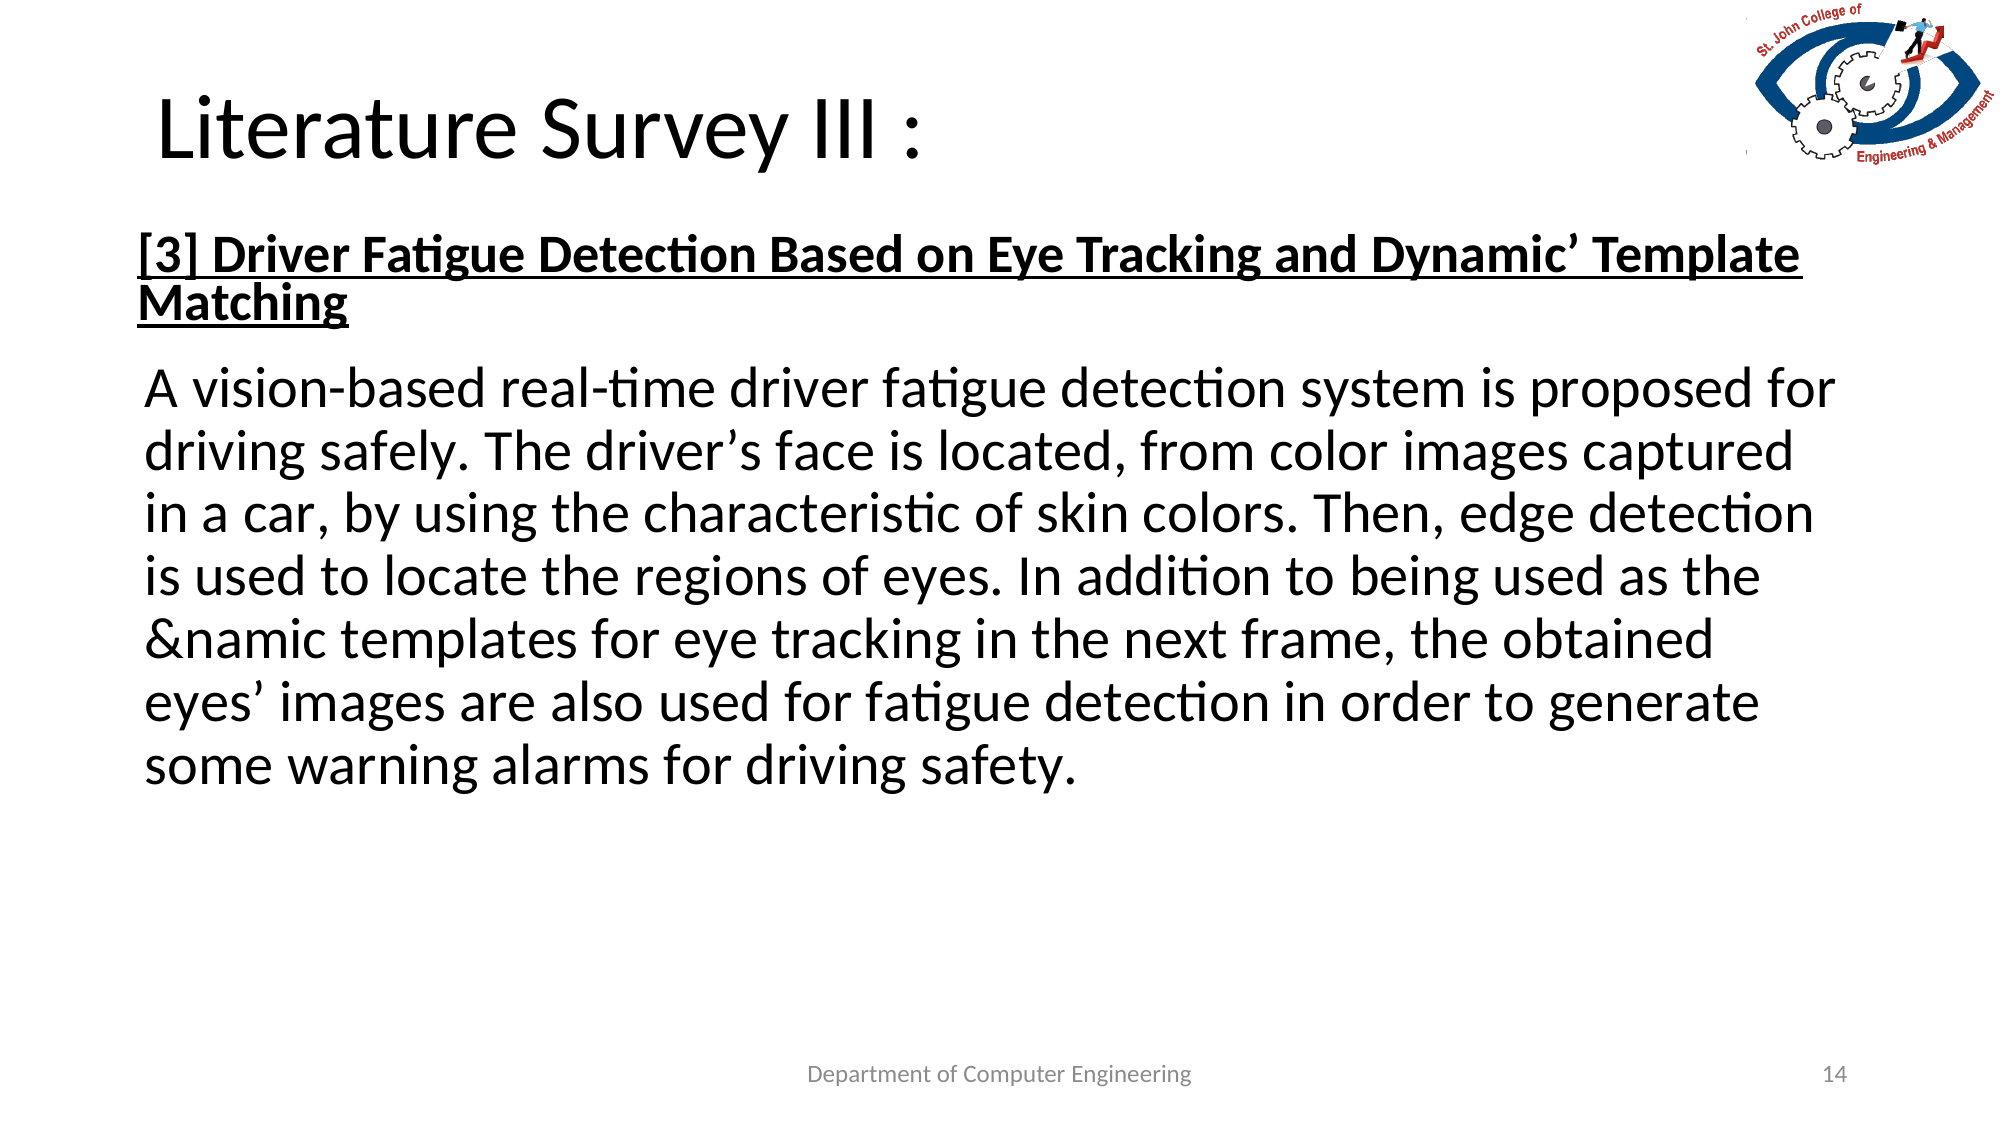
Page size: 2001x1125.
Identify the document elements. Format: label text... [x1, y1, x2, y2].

picture [1746, 0, 2000, 168]
list A vision-based real-time driver fatigue detection system is proposed for driving safely. The driver’s face is located, from color images captured in a car, by using the characteristic of skin colors. Then, edge detection is used to locate the regions of eyes. In addition to being used as the &namic templates for eye tracking in the next frame, the obtained eyes’ images are also used for fatigue detection in order to generate some warning alarms for driving safety. [129, 349, 1855, 1063]
slide_number 32 [1412, 1042, 1863, 1103]
text_box [3] Driver Fatigue Detection Based on Eye Tracking and Dynamic’ Template Matching [137, 232, 1985, 353]
footer Department of Computer Engineering [662, 1042, 1338, 1103]
text_box Literature Survey III : [141, 82, 1371, 205]
